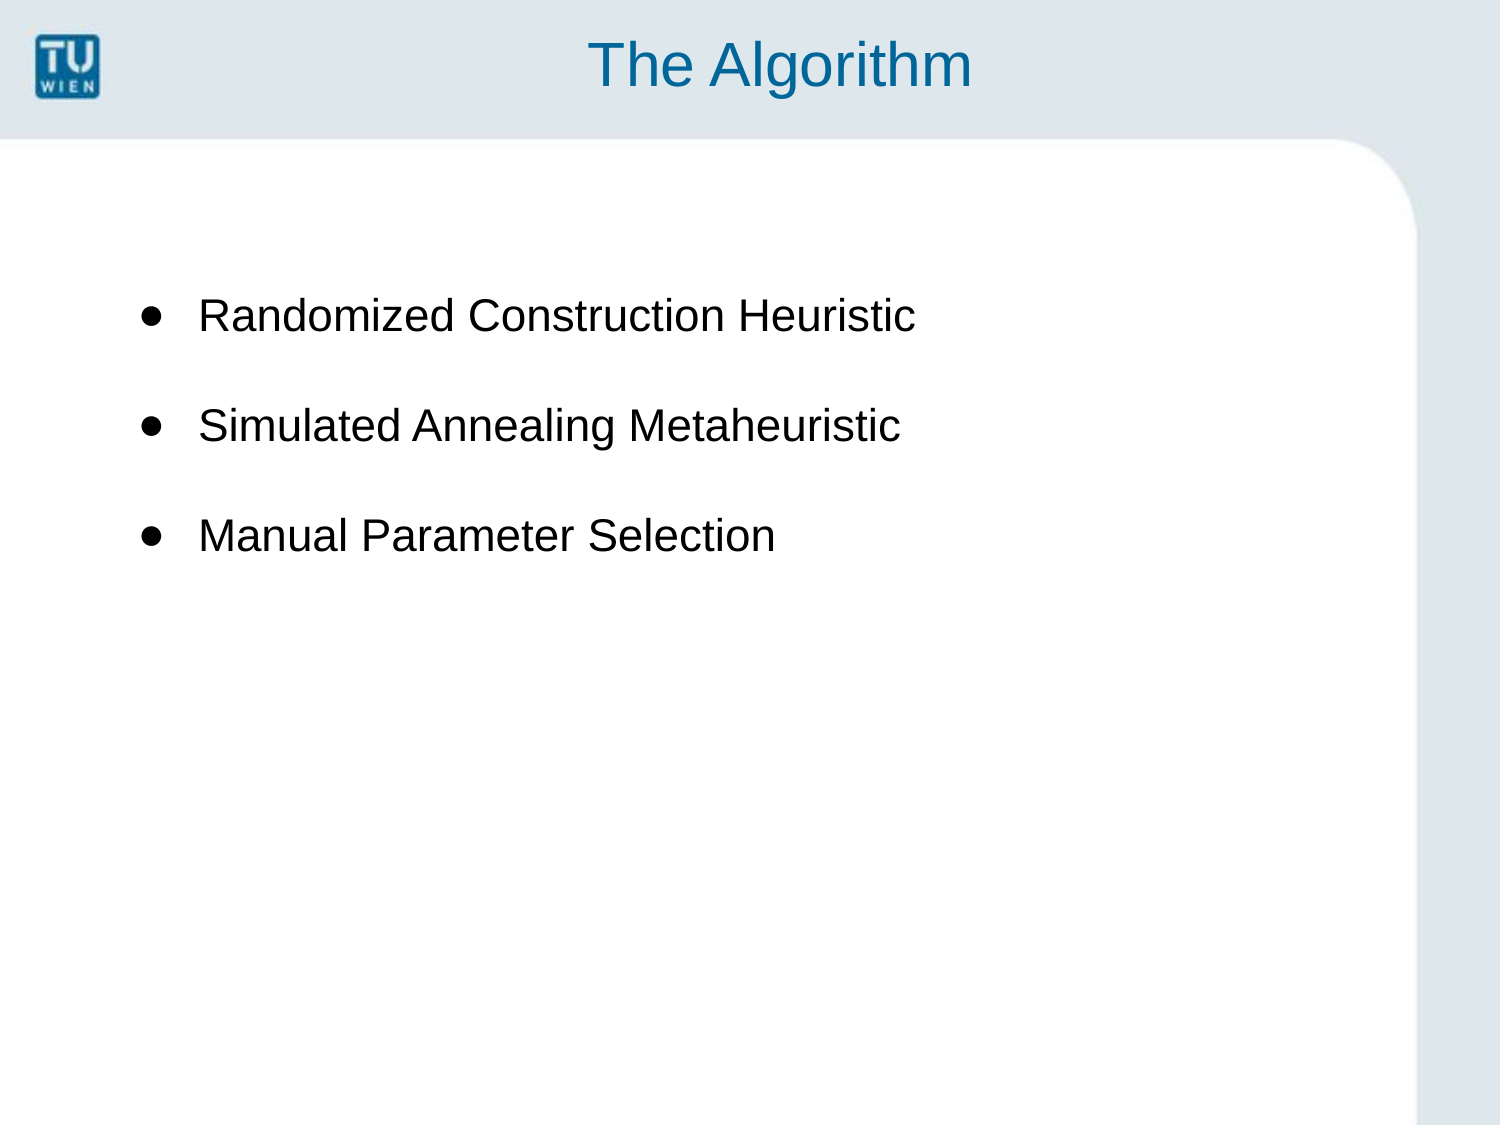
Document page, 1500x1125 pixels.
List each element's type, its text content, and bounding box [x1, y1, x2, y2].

picture [0, 0, 1500, 1125]
text_box The Algorithm [192, 9, 1313, 135]
text_box Randomized Construction Heuristic Simulated Annealing Metaheuristic Manual Parameter Selection [108, 211, 1250, 1103]
